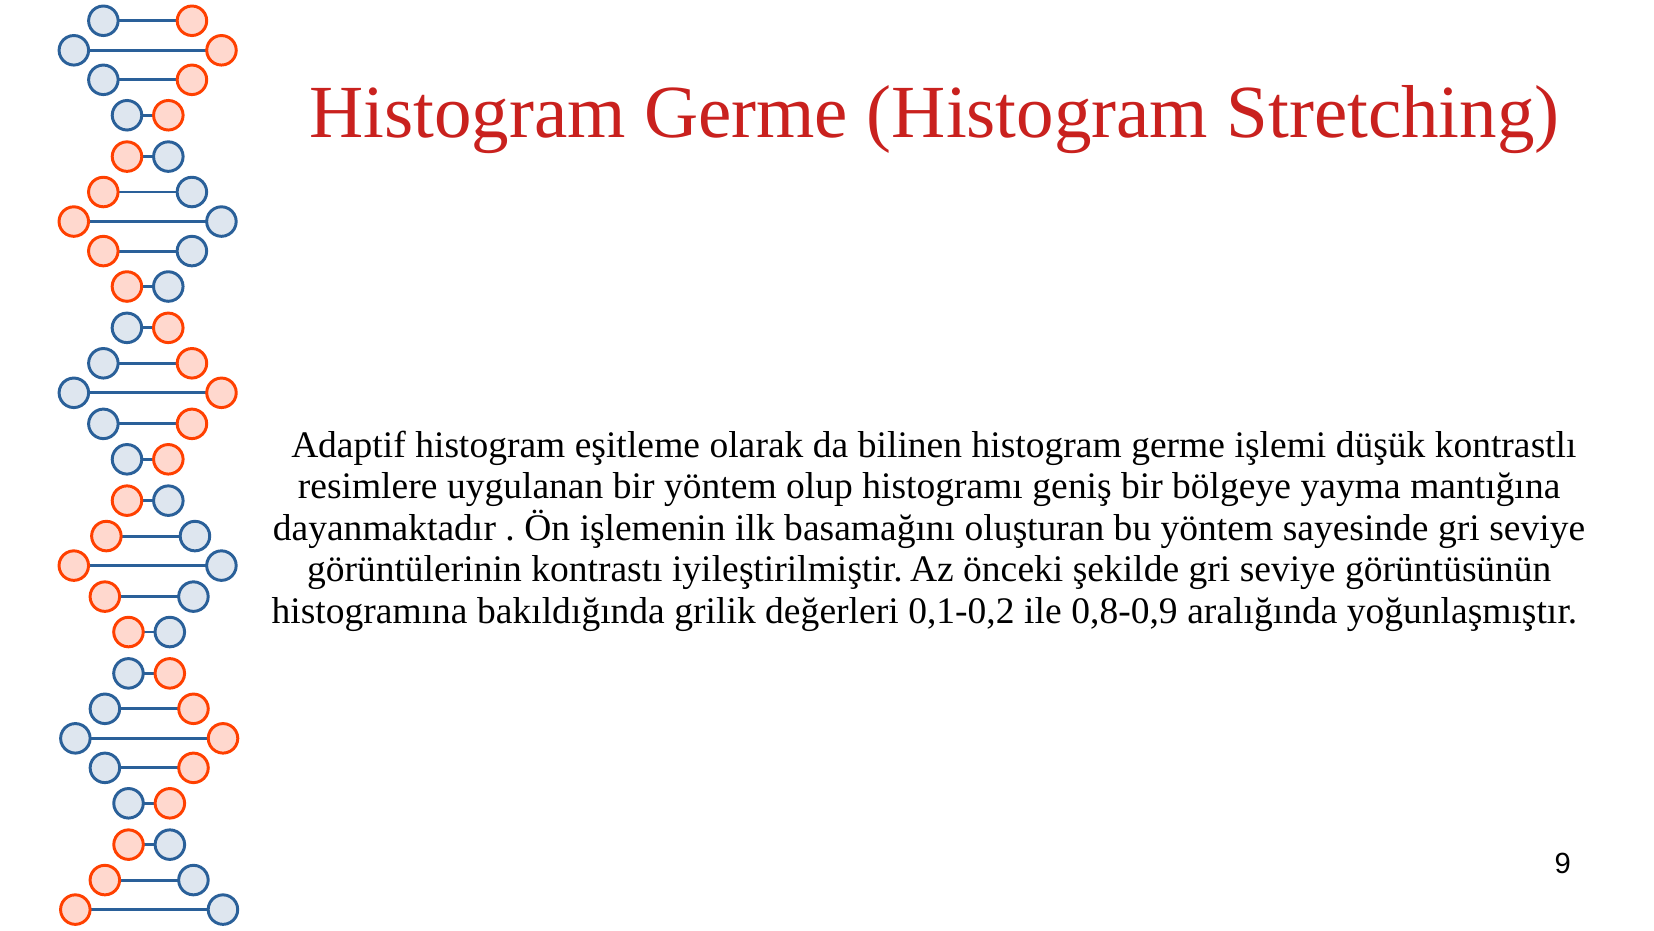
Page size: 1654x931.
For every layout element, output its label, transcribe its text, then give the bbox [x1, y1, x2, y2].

title Histogram Germe (Histogram Stretching) [265, 35, 1595, 189]
subtitle Adaptif histogram eşitleme olarak da bilinen histogram germe işlemi düşük kontrastlı resimlere uygulanan bir yöntem olup histogramı geniş bir bölgeye yayma mantığına dayanmaktadır . Ön işlemenin ilk basamağını oluşturan bu yöntem sayesinde gri seviye görüntülerinin kontrastı iyileştirilmiştir. Az önceki şekilde gri seviye görüntüsünün histogramına bakıldığında grilik değerleri 0,1-0,2 ile 0,8-0,9 aralığında yoğunlaşmıştır. [265, 257, 1595, 798]
